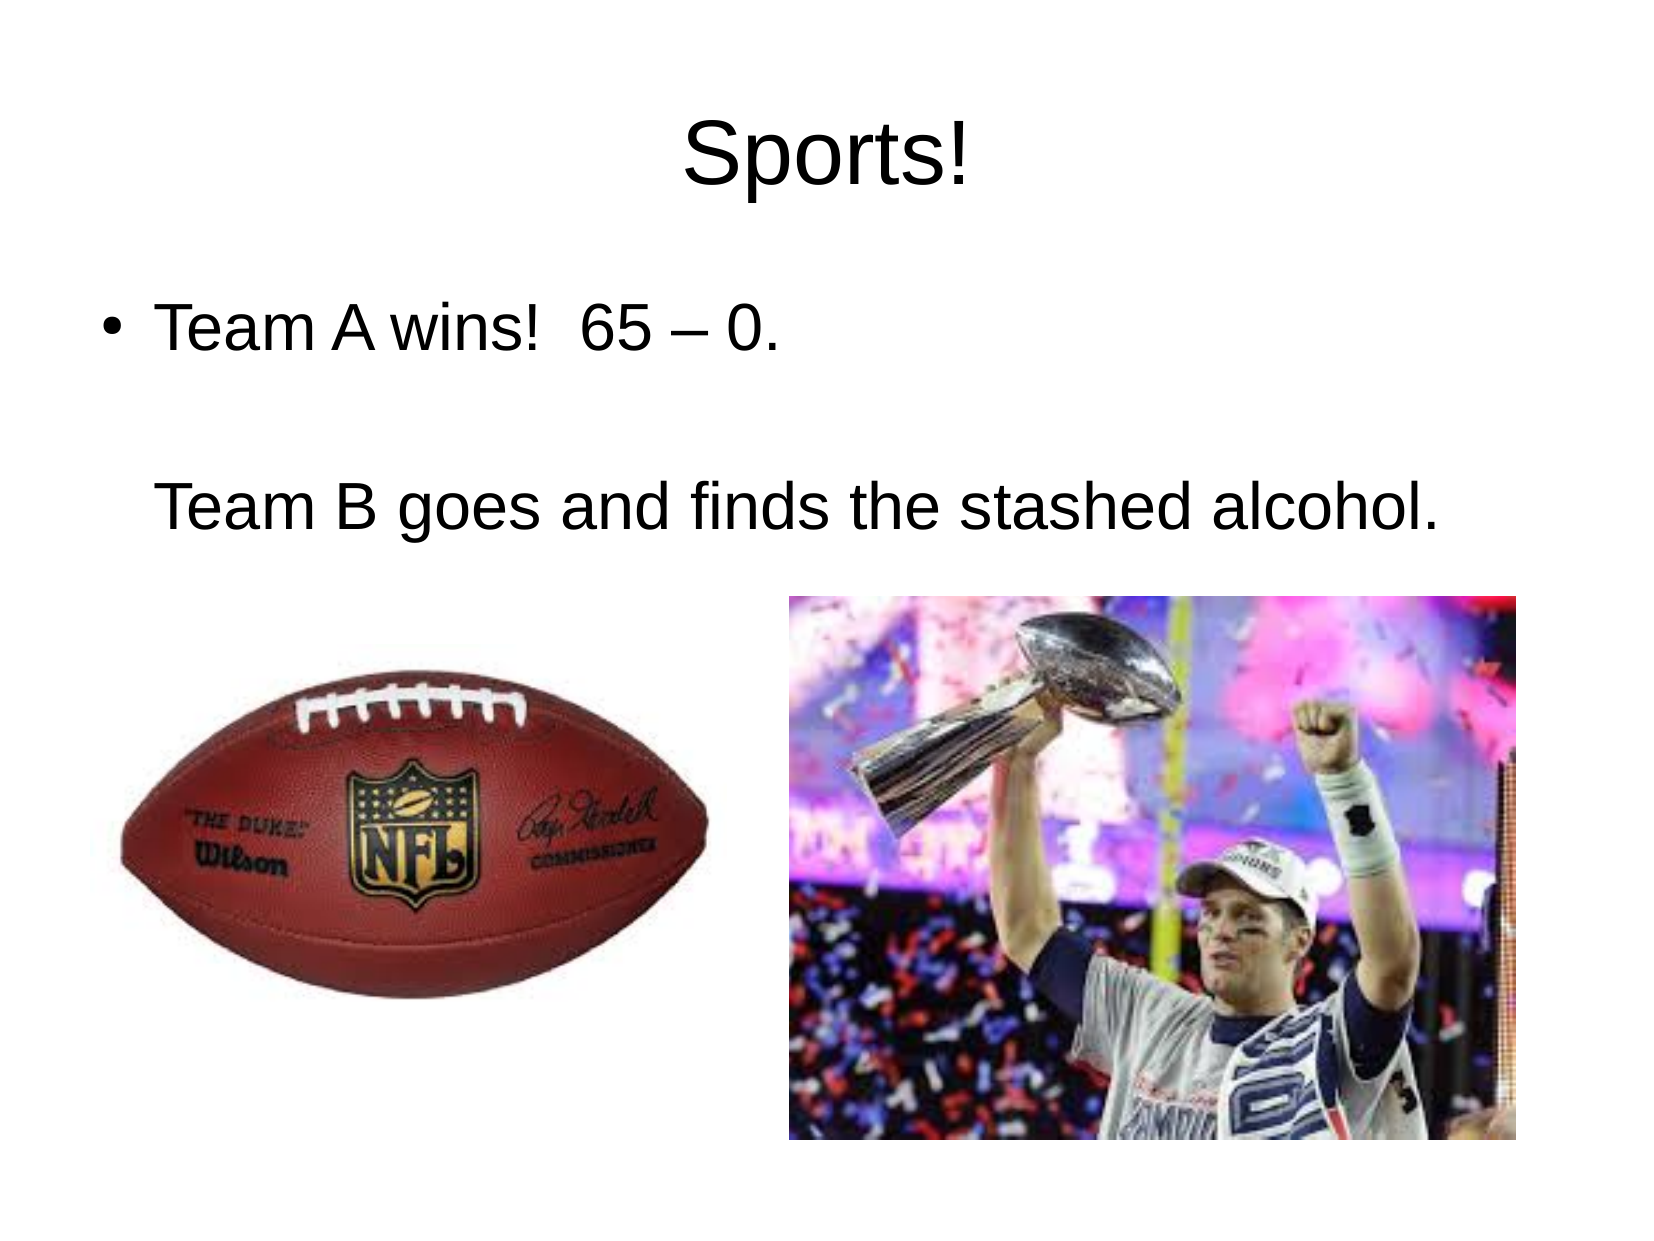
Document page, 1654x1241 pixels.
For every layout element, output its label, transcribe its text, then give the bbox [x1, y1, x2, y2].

list Team A wins! 65 – 0. Team B goes and finds the stashed alcohol. [82, 290, 1571, 1010]
picture [90, 644, 727, 1036]
title Sports! [82, 49, 1571, 257]
picture [789, 596, 1516, 1141]
